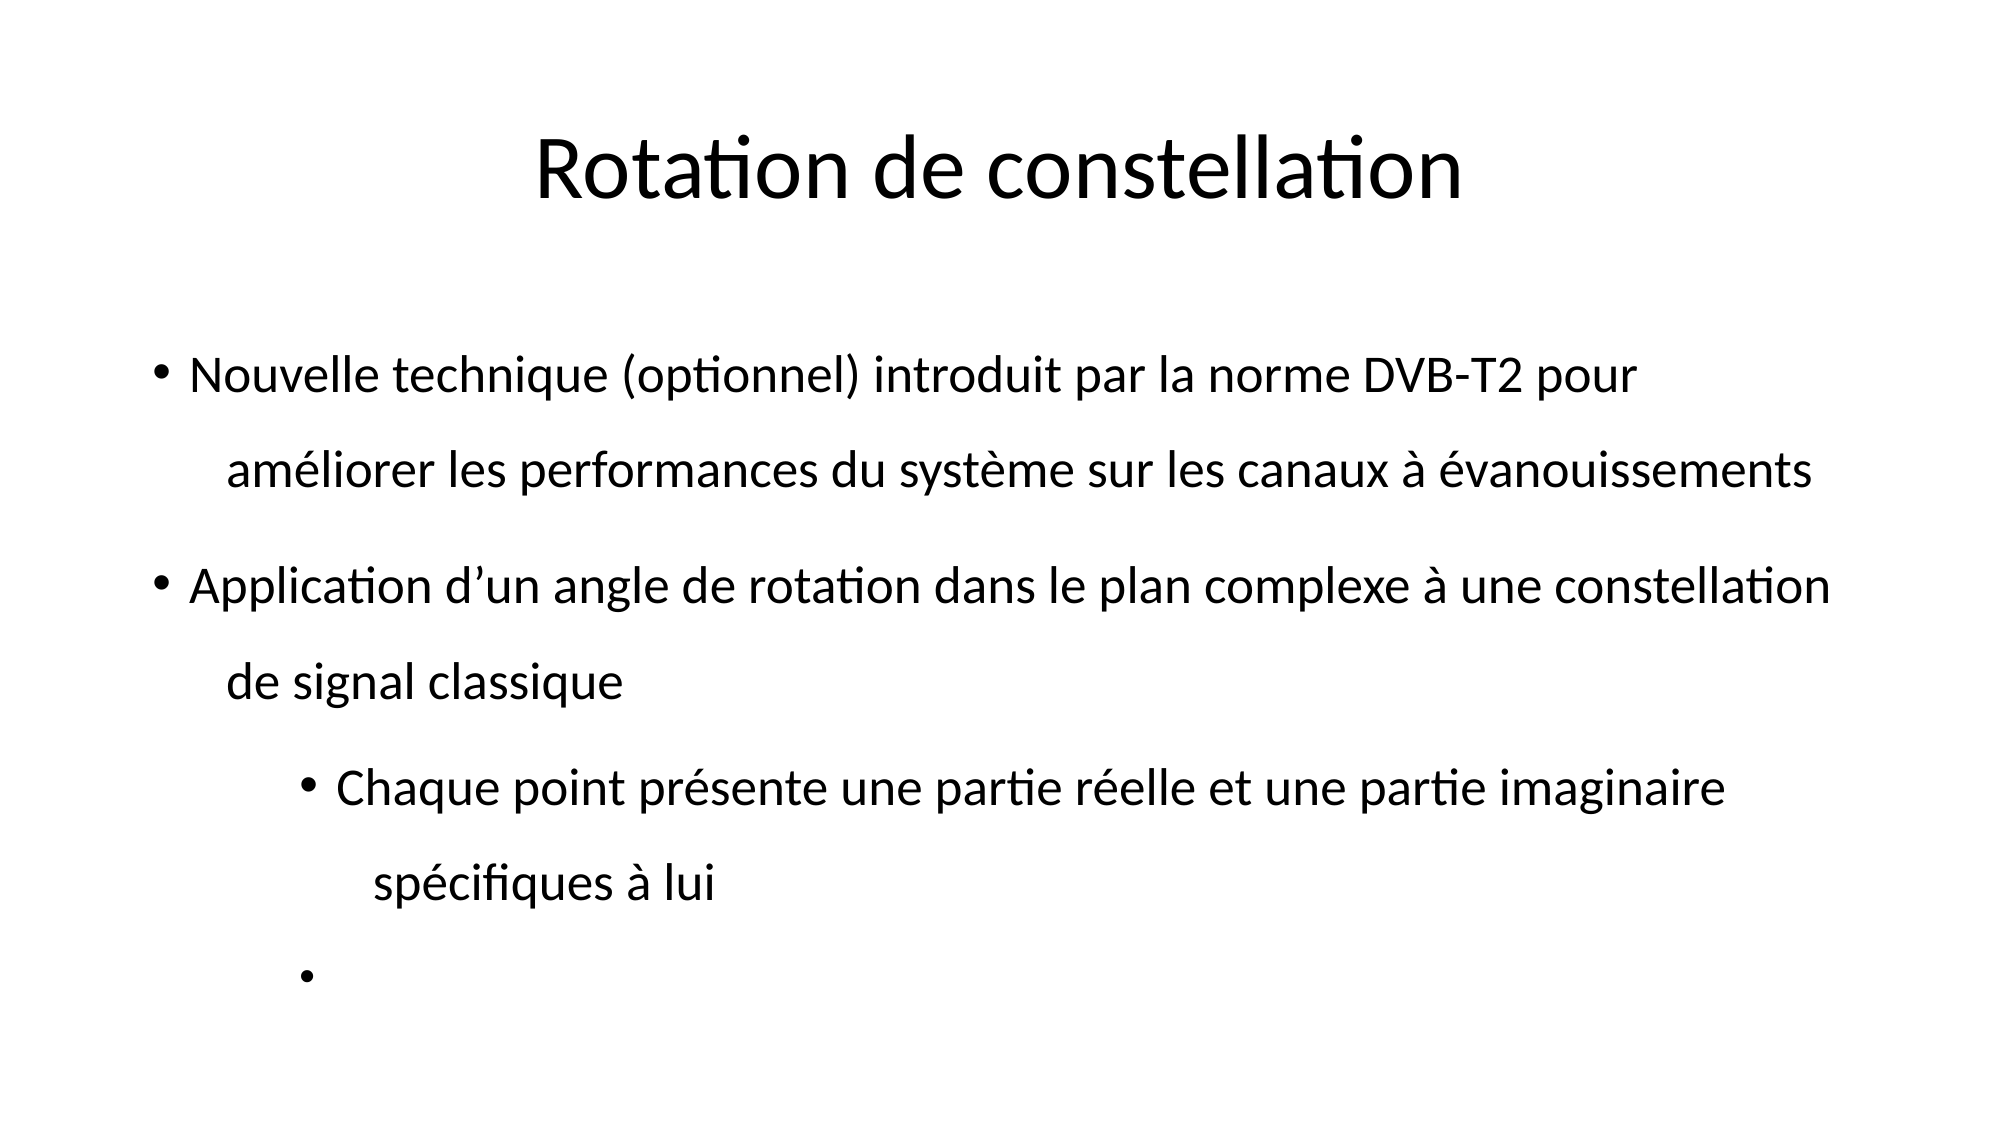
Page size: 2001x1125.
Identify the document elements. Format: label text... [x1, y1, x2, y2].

list Nouvelle technique (optionnel) introduit par la norme DVB-T2 pour améliorer les performances du système sur les canaux à évanouissements Application d’un angle de rotation dans le plan complexe à une constellation de signal classique Chaque point présente une partie réelle et une partie imaginaire spécifiques à lui [137, 299, 1863, 1014]
title Rotation de constellation [137, 59, 1863, 278]
